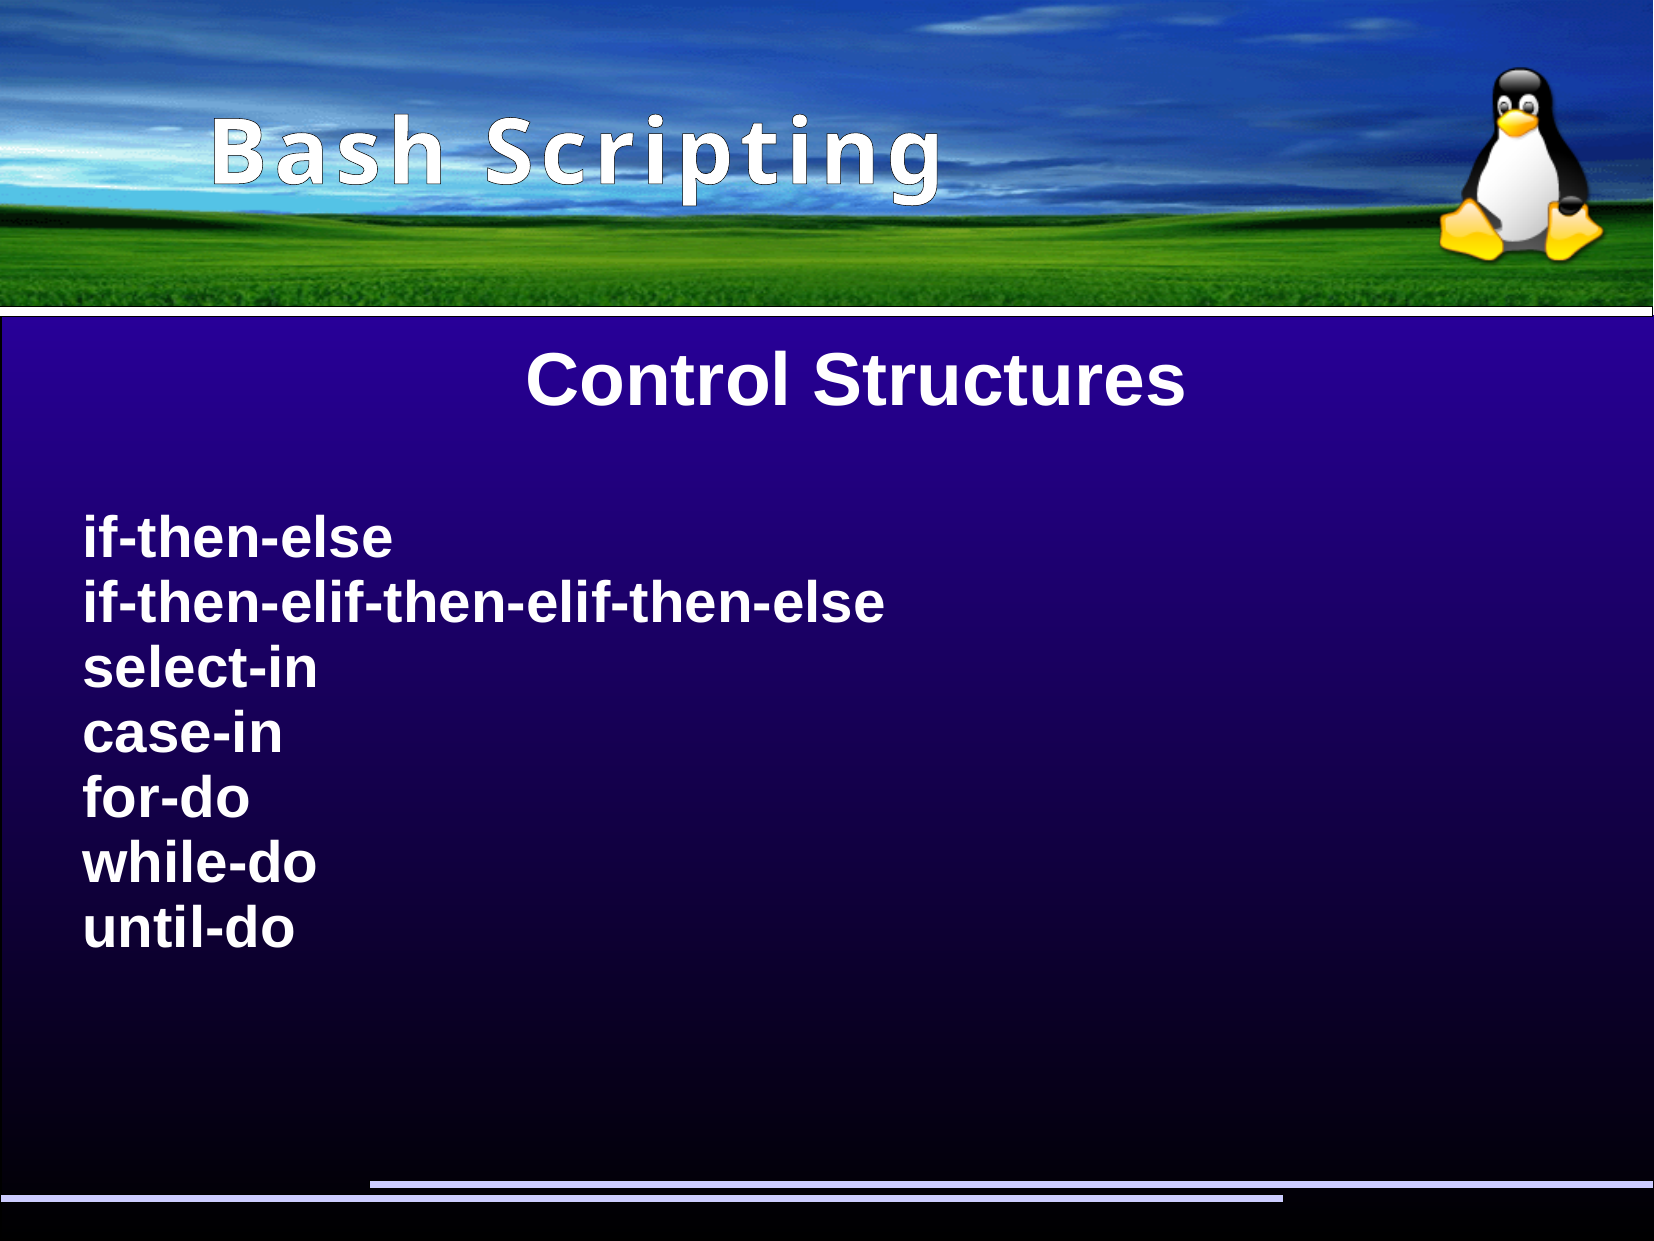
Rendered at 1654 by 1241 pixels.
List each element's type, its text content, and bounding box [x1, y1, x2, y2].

title Bash Scripting [206, 44, 1416, 252]
picture [0, 0, 1653, 306]
text_box [0, 306, 1653, 1241]
text_box Control Structures if-then-else if-then-elif-then-elif-then-else select-in case-in for-do while-do until-do [8, 337, 1644, 1156]
